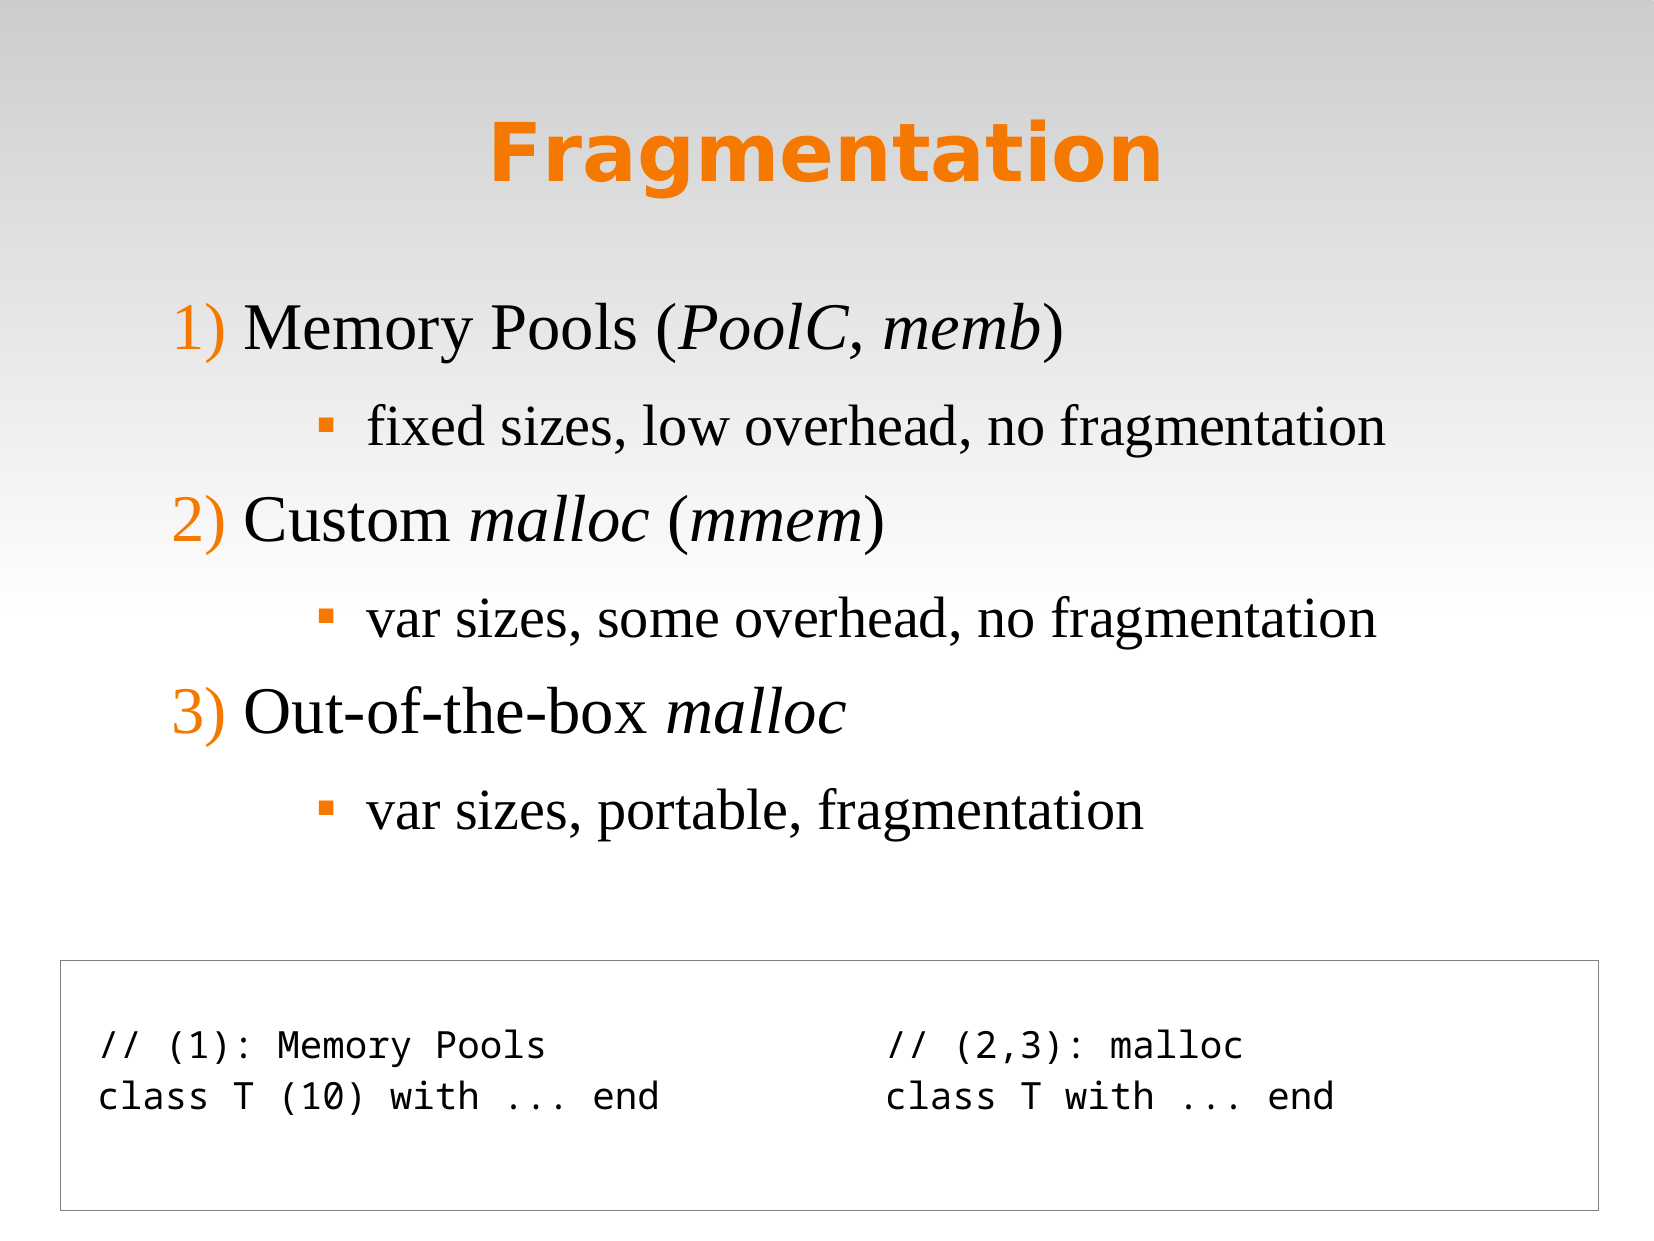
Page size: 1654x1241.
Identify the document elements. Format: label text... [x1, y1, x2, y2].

title Fragmentation [82, 49, 1571, 257]
list Memory Pools (PoolC, memb) fixed sizes, low overhead, no fragmentation Custom malloc (mmem) var sizes, some overhead, no fragmentation Out-of-the-box malloc var sizes, portable, fragmentation [82, 290, 1571, 960]
text_box // (1): Memory Pools // (2,3): malloc class T (10) with ... end class T with ... end [60, 960, 1599, 1211]
